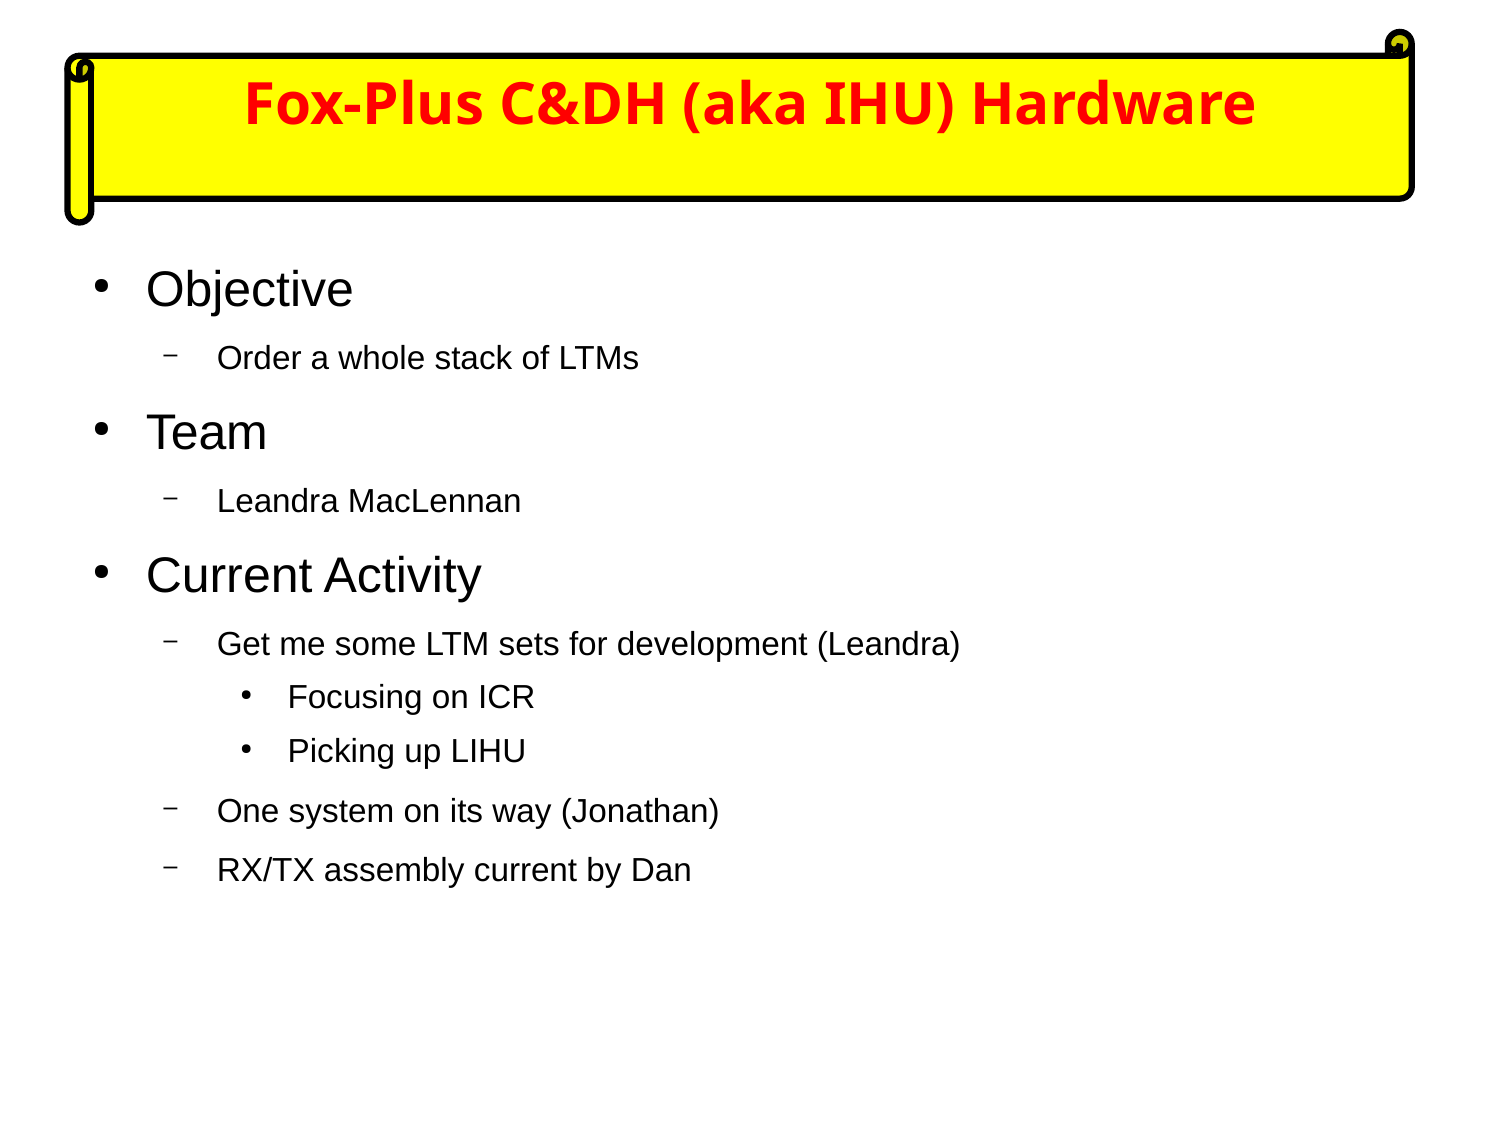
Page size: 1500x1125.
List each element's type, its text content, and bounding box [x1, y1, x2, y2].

text_box [67, 144, 1412, 223]
list Objective Order a whole stack of LTMs Team Leandra MacLennan Current Activity Get me some LTM sets for development (Leandra) Focusing on ICR Picking up LIHU One system on its way (Jonathan) RX/TX assembly current by Dan [75, 263, 1426, 916]
text_box [72, 31, 1412, 58]
text_box Fox-Plus C&DH (aka IHU) Hardware [0, 58, 1500, 144]
